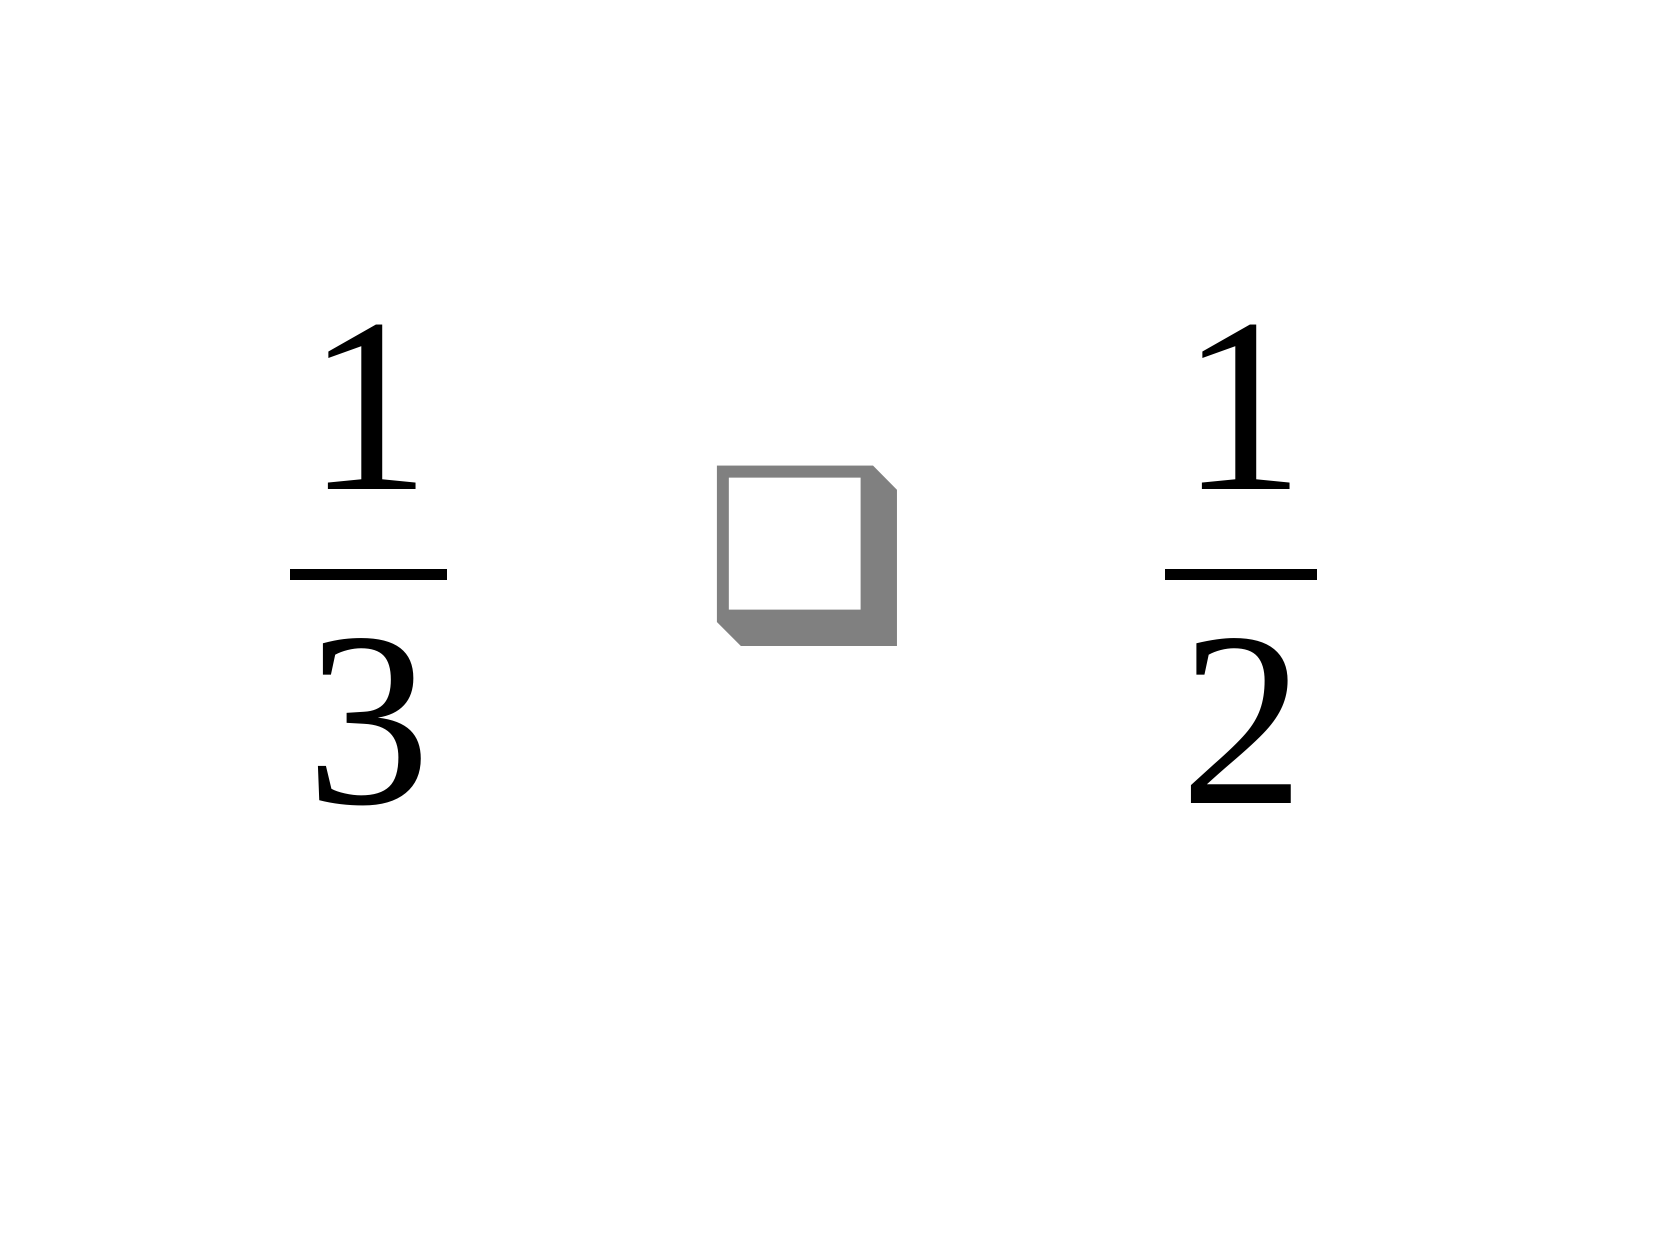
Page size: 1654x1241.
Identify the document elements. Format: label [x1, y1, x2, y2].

chart [212, 271, 1394, 864]
